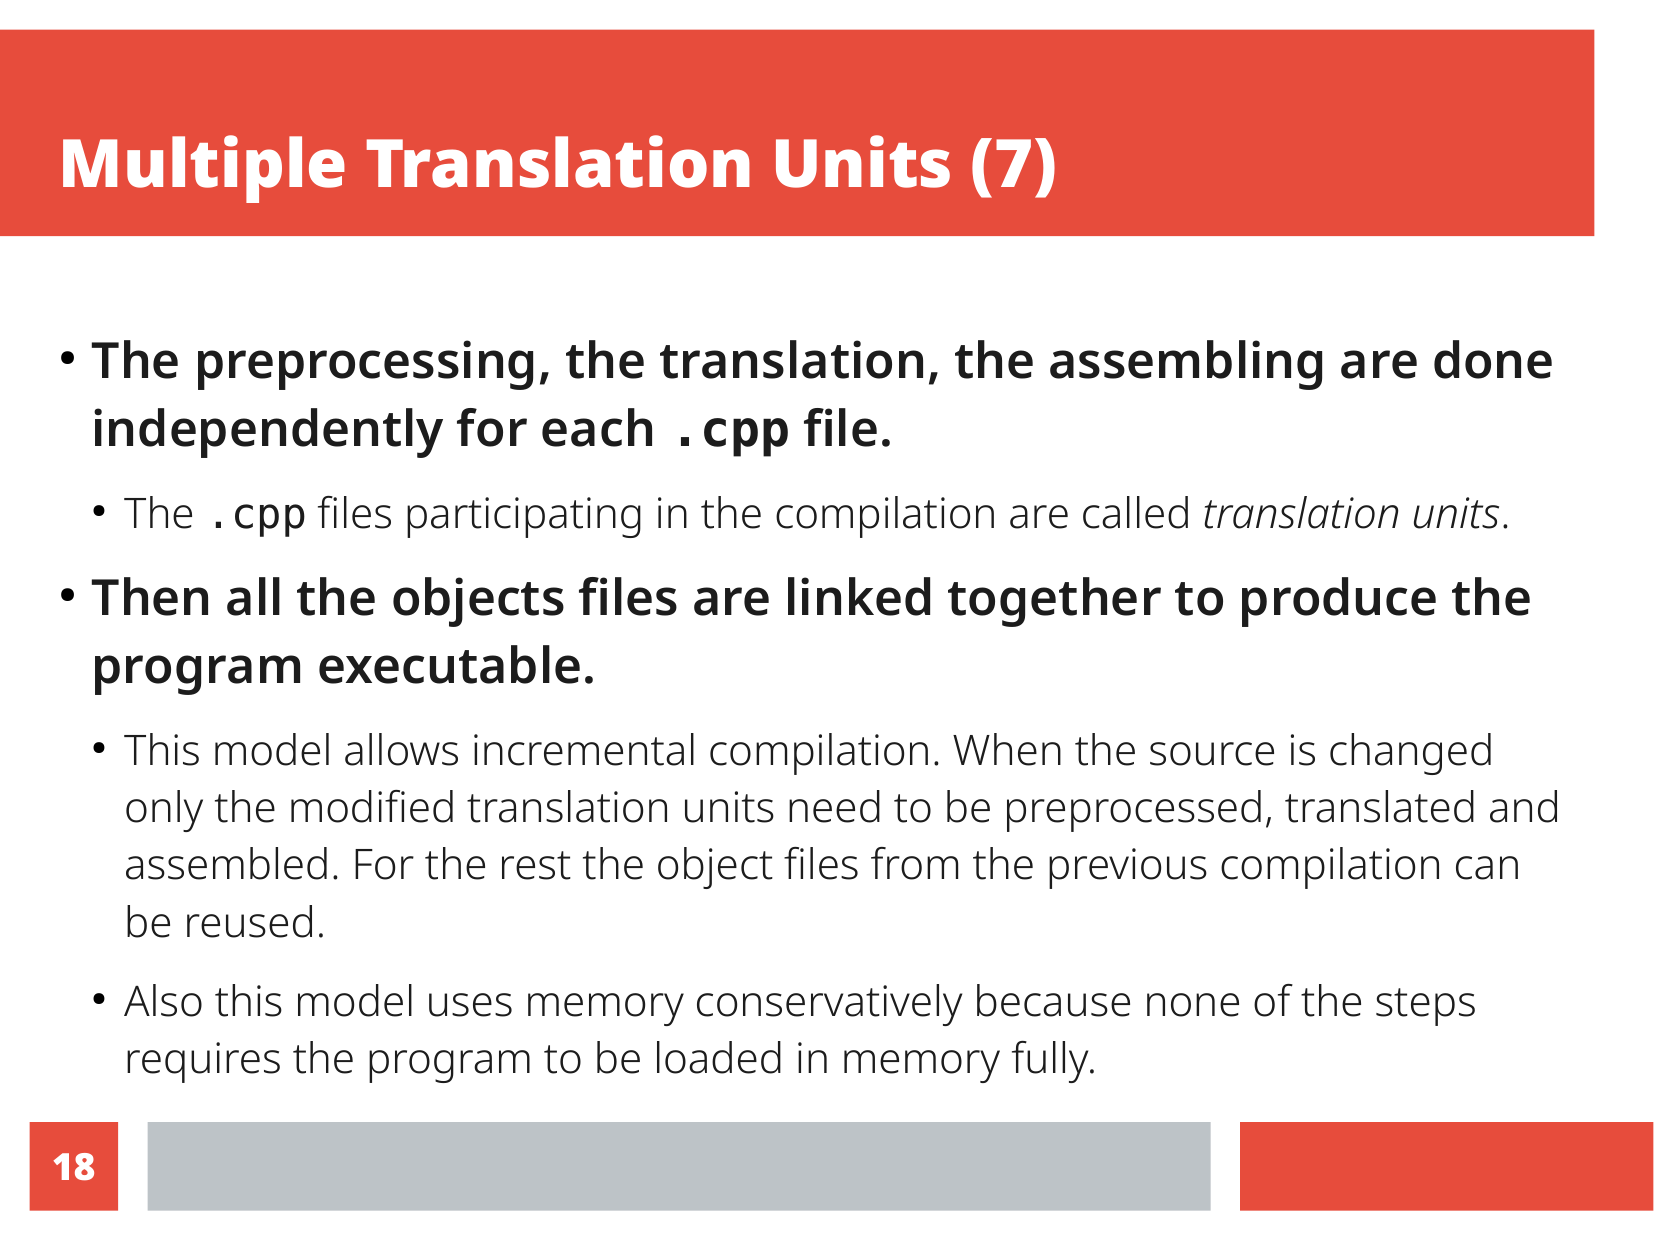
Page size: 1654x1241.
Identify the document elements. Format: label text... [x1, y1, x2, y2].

list The preprocessing, the translation, the assembling are done independently for each .cpp file. The .cpp files participating in the compilation are called translation units. Then all the objects files are linked together to produce the program executable. This model allows incremental compilation. When the source is changed only the modified translation units need to be preprocessed, translated and assembled. For the rest the object files from the previous compilation can be reused. Also this model uses memory conservatively because none of the steps requires the program to be loaded in memory fully. [59, 324, 1565, 1093]
title Multiple Translation Units (7) [59, 59, 1595, 207]
